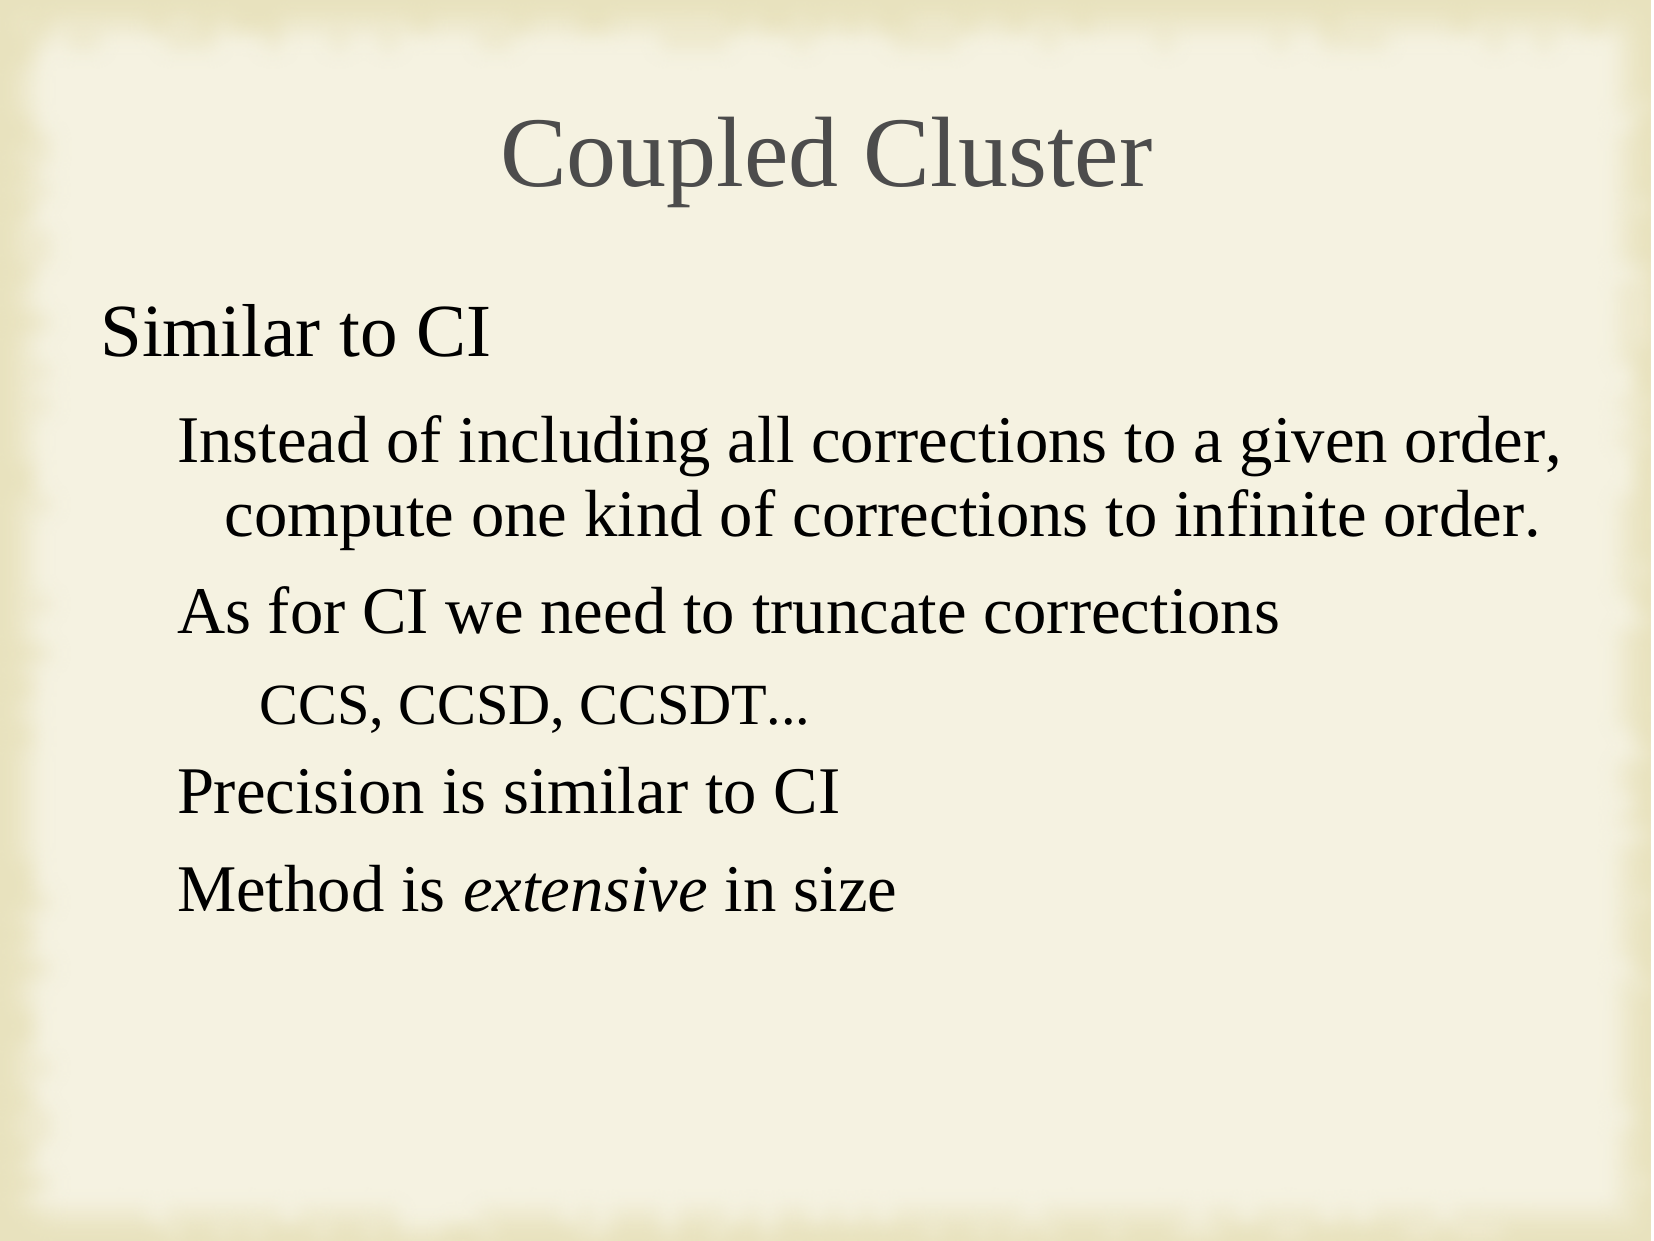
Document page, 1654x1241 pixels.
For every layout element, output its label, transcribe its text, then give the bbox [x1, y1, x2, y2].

picture [0, 0, 1651, 1241]
list Similar to CI Instead of including all corrections to a given order, compute one kind of corrections to infinite order. As for CI we need to truncate corrections CCS, CCSD, CCSDT... Precision is similar to CI Method is extensive in size [82, 290, 1571, 1094]
title Coupled Cluster [82, 56, 1571, 250]
